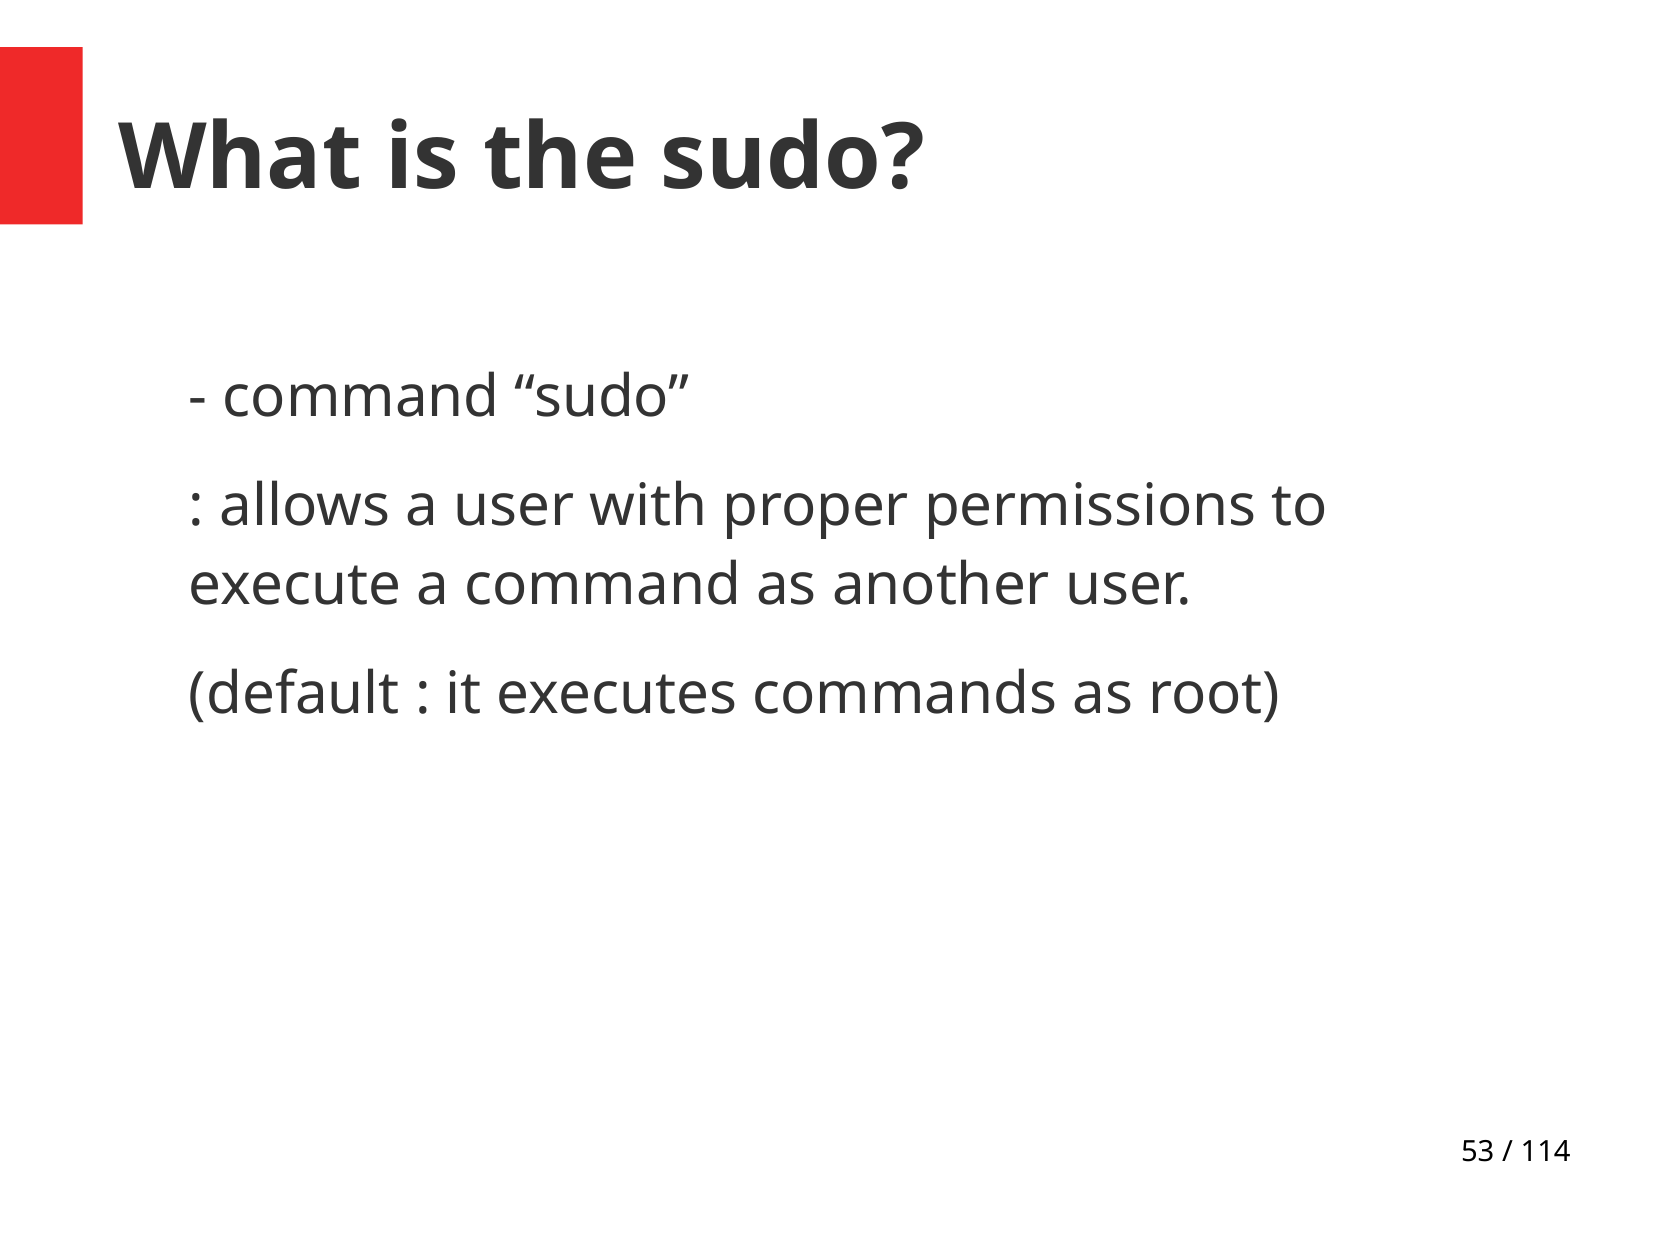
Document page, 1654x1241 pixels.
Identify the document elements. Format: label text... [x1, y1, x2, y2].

title What is the sudo? [118, 49, 1571, 257]
list - command “sudo” : allows a user with proper permissions to execute a command as another user. (default : it executes commands as root) [118, 354, 1536, 1074]
